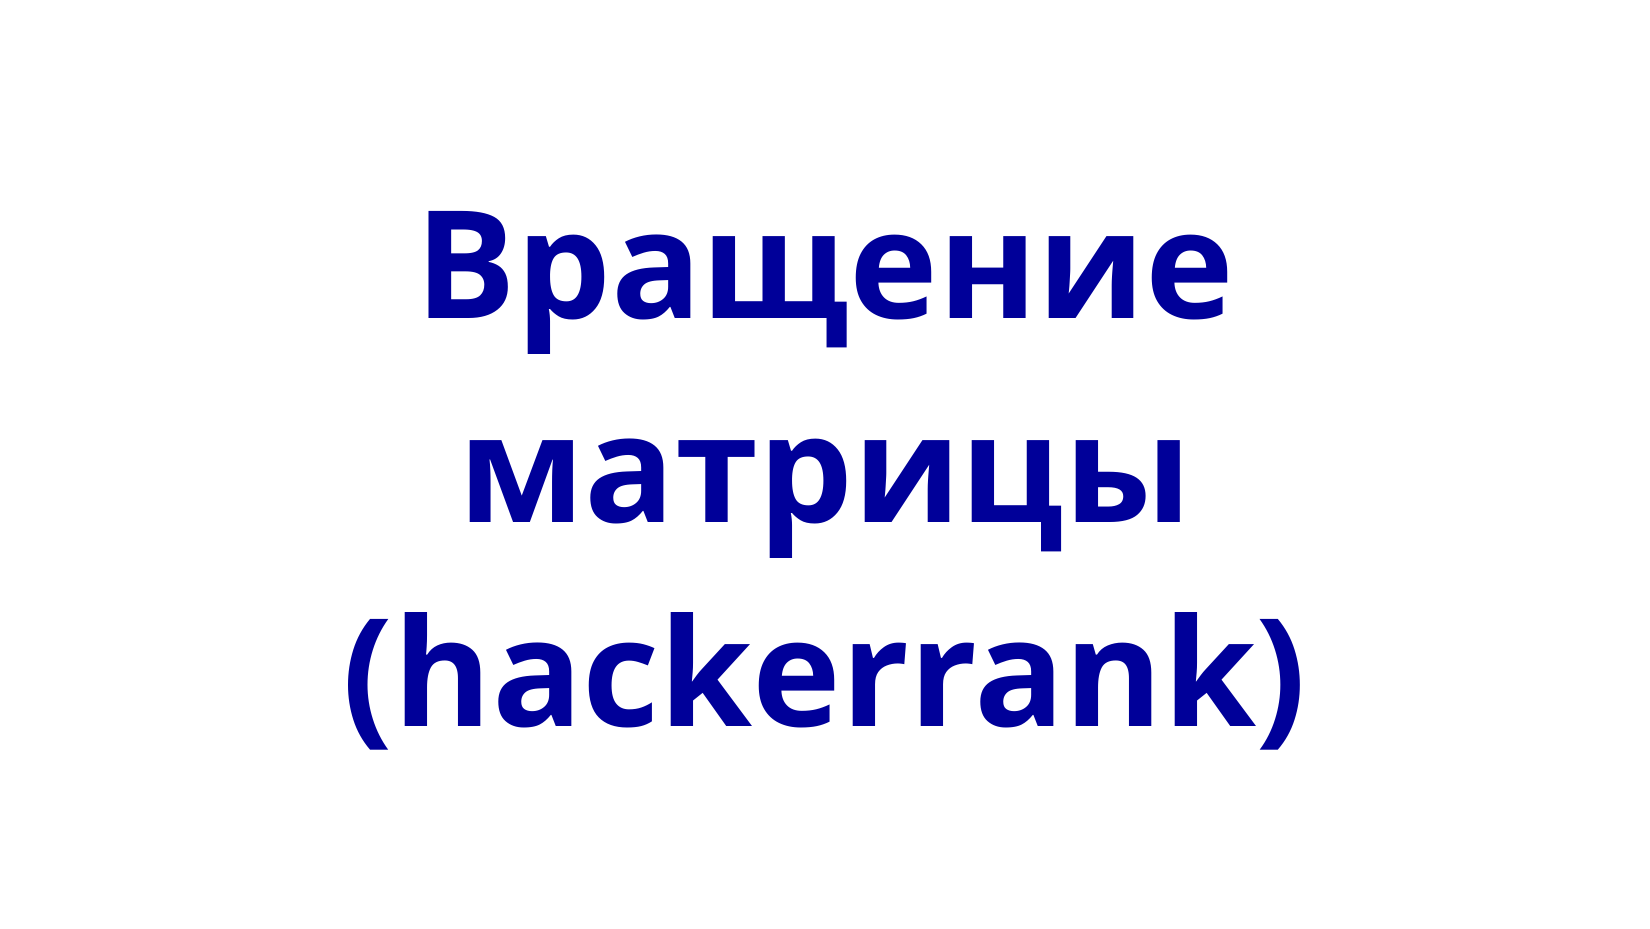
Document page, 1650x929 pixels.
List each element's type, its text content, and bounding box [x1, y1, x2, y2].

subtitle Вращение матрицы (hackerrank) [0, 0, 1650, 929]
